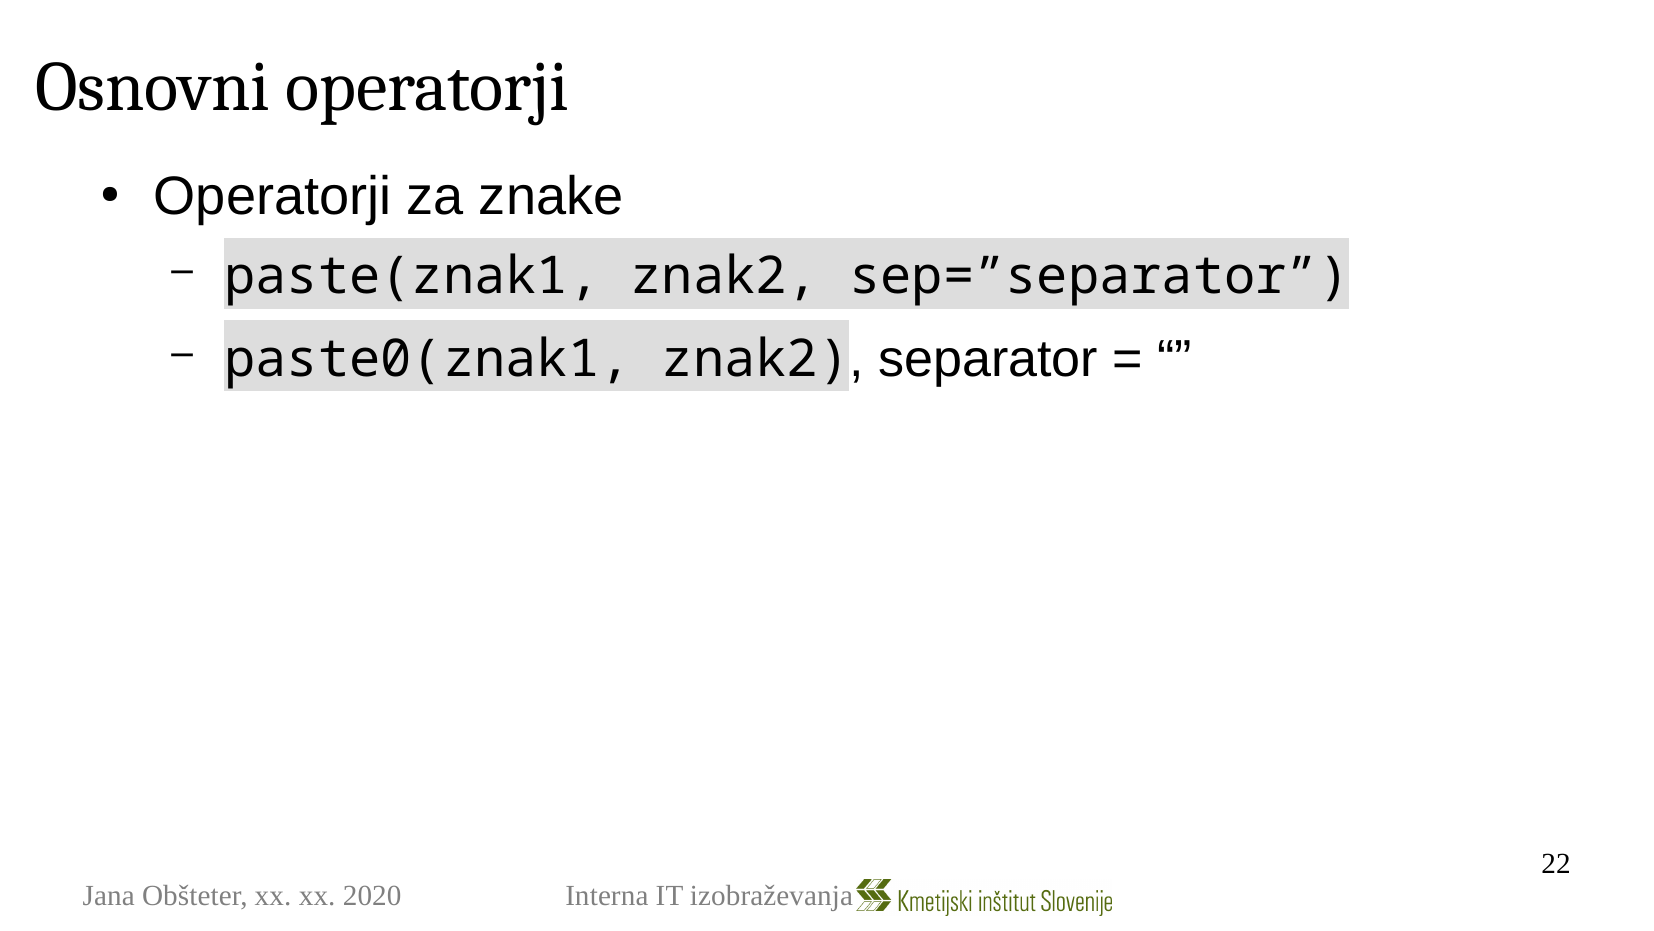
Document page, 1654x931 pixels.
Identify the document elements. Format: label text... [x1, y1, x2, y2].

list Operatorji za znake paste(znak1, znak2, sep=”separator”) paste0(znak1, znak2), separator = “” [82, 165, 1619, 827]
picture [856, 879, 1112, 916]
title Osnovni operatorji [35, 21, 1524, 154]
